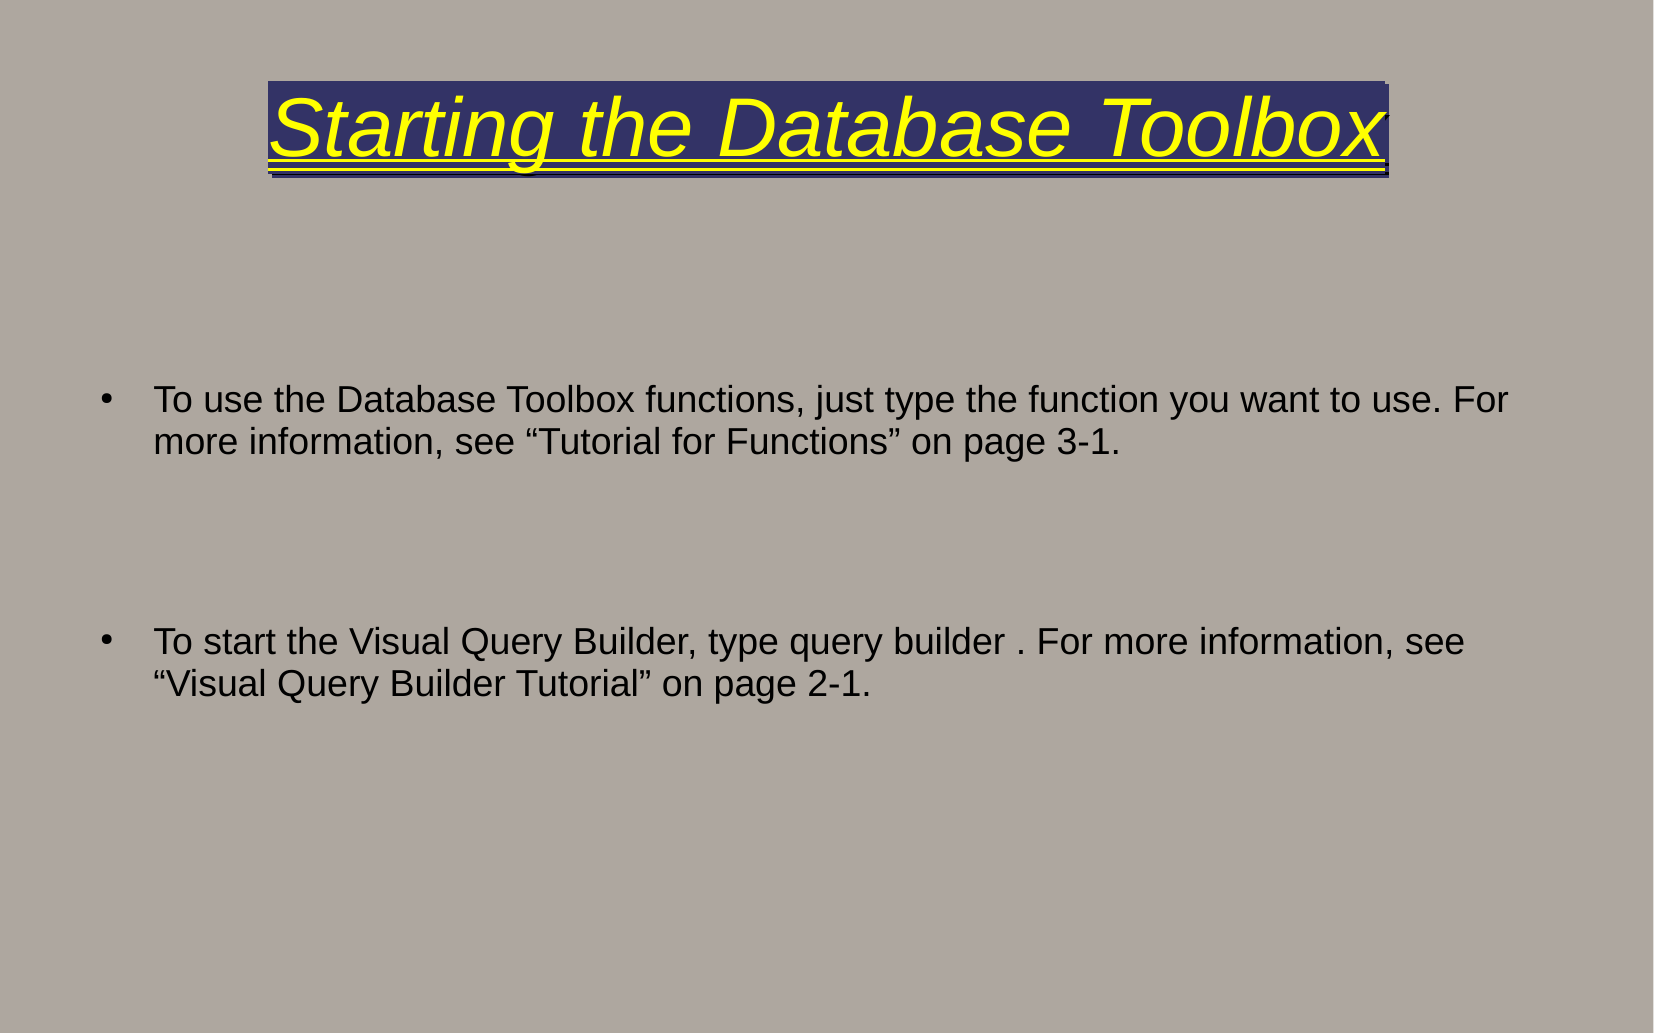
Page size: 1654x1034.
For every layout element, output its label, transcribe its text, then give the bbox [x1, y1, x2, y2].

list To use the Database Toolbox functions, just type the function you want to use. For more information, see “Tutorial for Functions” on page 3-1. To start the Visual Query Builder, type query builder . For more information, see “Visual Query Builder Tutorial” on page 2-1. [82, 241, 1571, 842]
title Starting the Database Toolbox [82, 41, 1571, 214]
